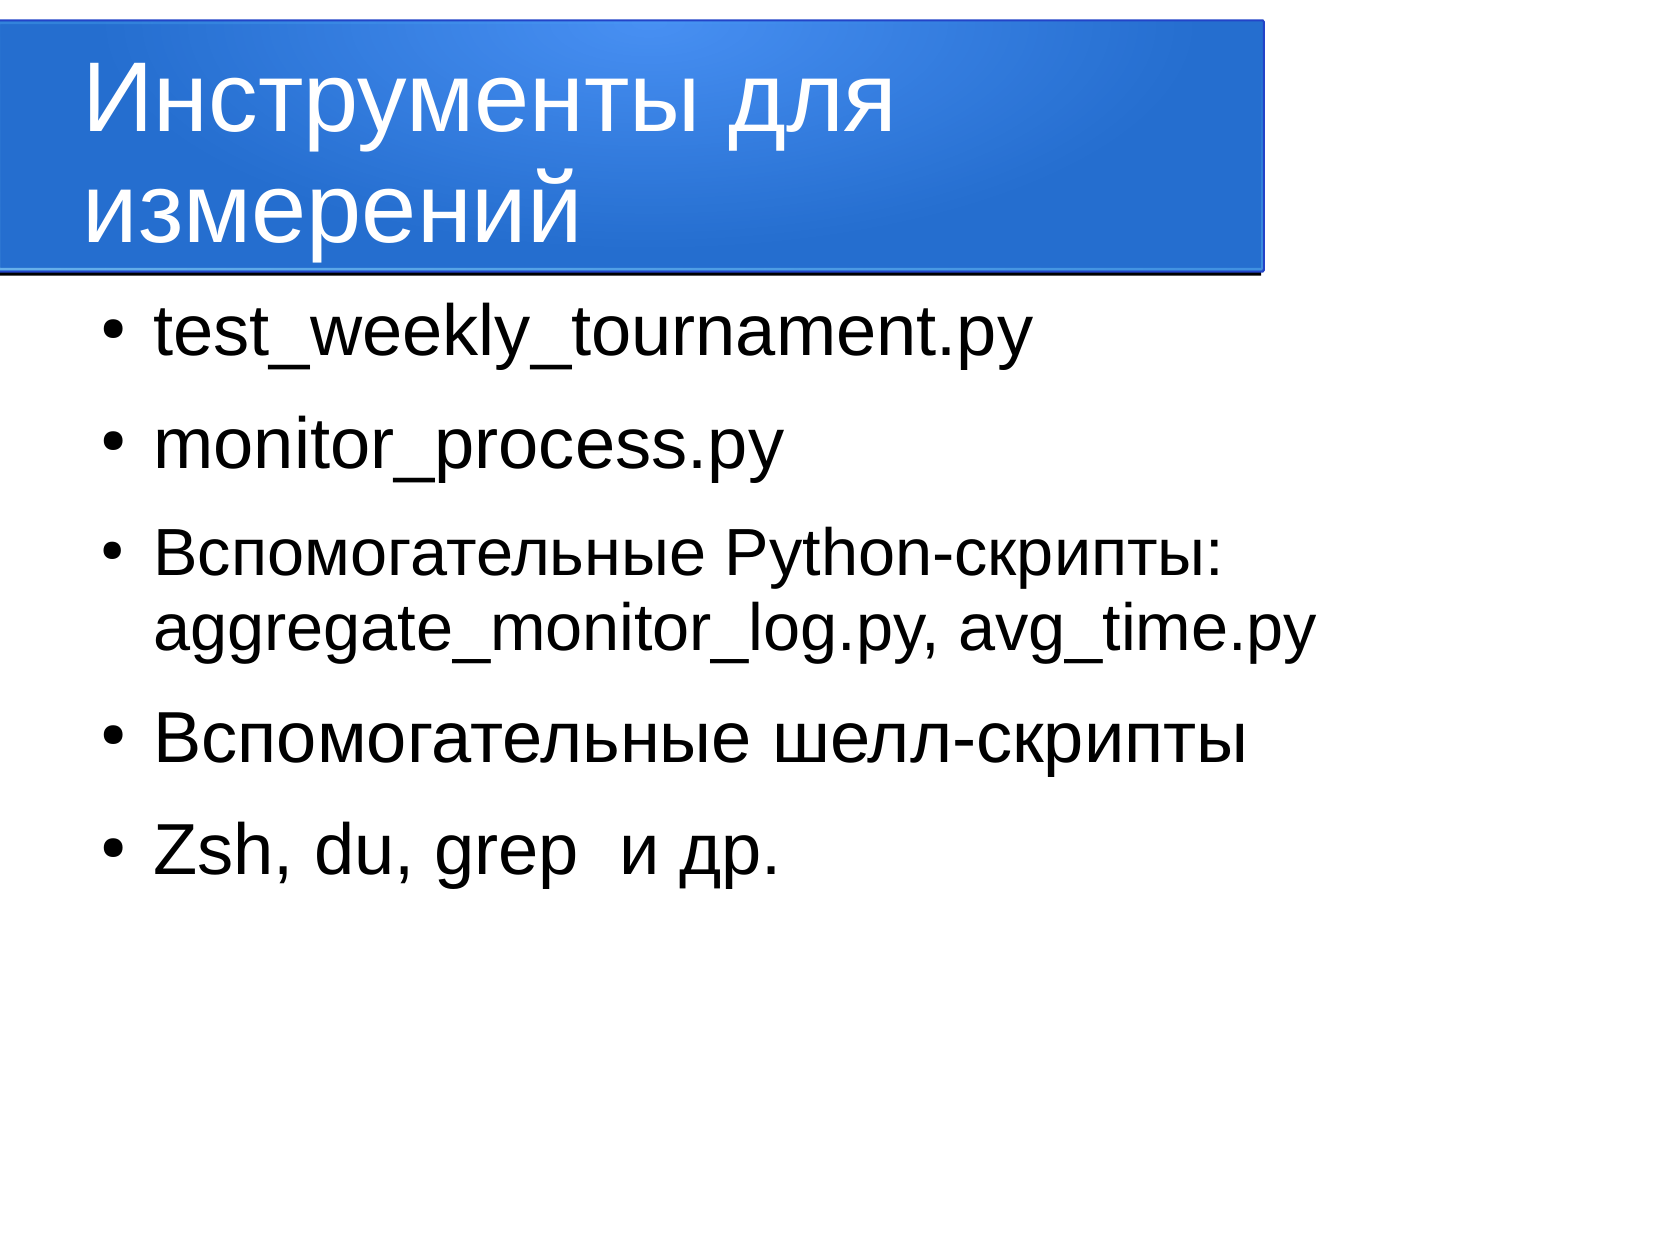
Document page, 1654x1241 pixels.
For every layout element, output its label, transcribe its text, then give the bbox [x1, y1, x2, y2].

list test_weekly_tournament.py monitor_process.py Вспомогательные Python-скрипты: aggregate_monitor_log.py, avg_time.py Вспомогательные шелл-скрипты Zsh, du, grep и др. [82, 290, 1538, 1010]
title Инструменты для измерений [82, 37, 1250, 269]
